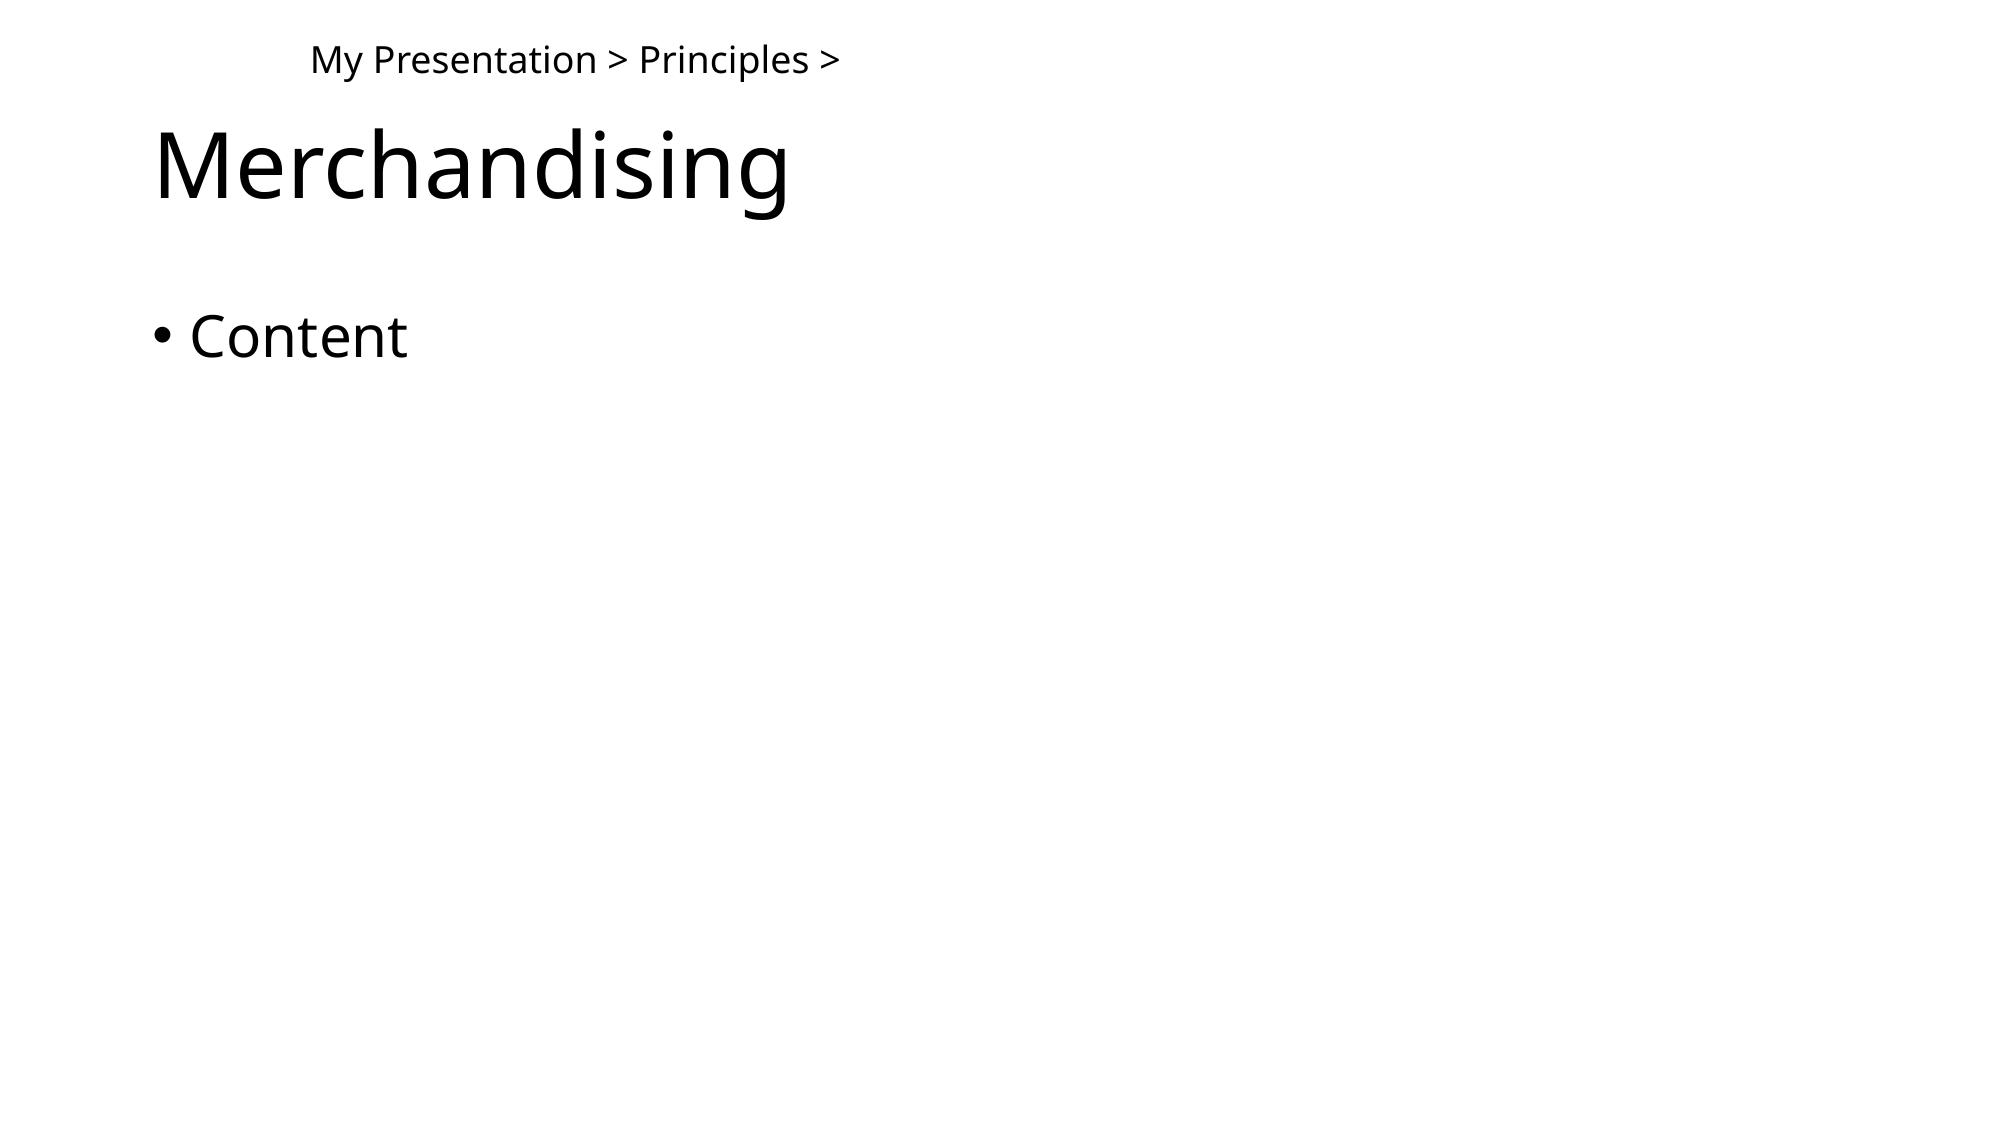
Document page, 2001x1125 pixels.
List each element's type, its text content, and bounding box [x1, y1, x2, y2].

title Merchandising [137, 59, 1863, 278]
text_box My Presentation > Principles > [295, 25, 831, 81]
list Content [137, 299, 1863, 1014]
